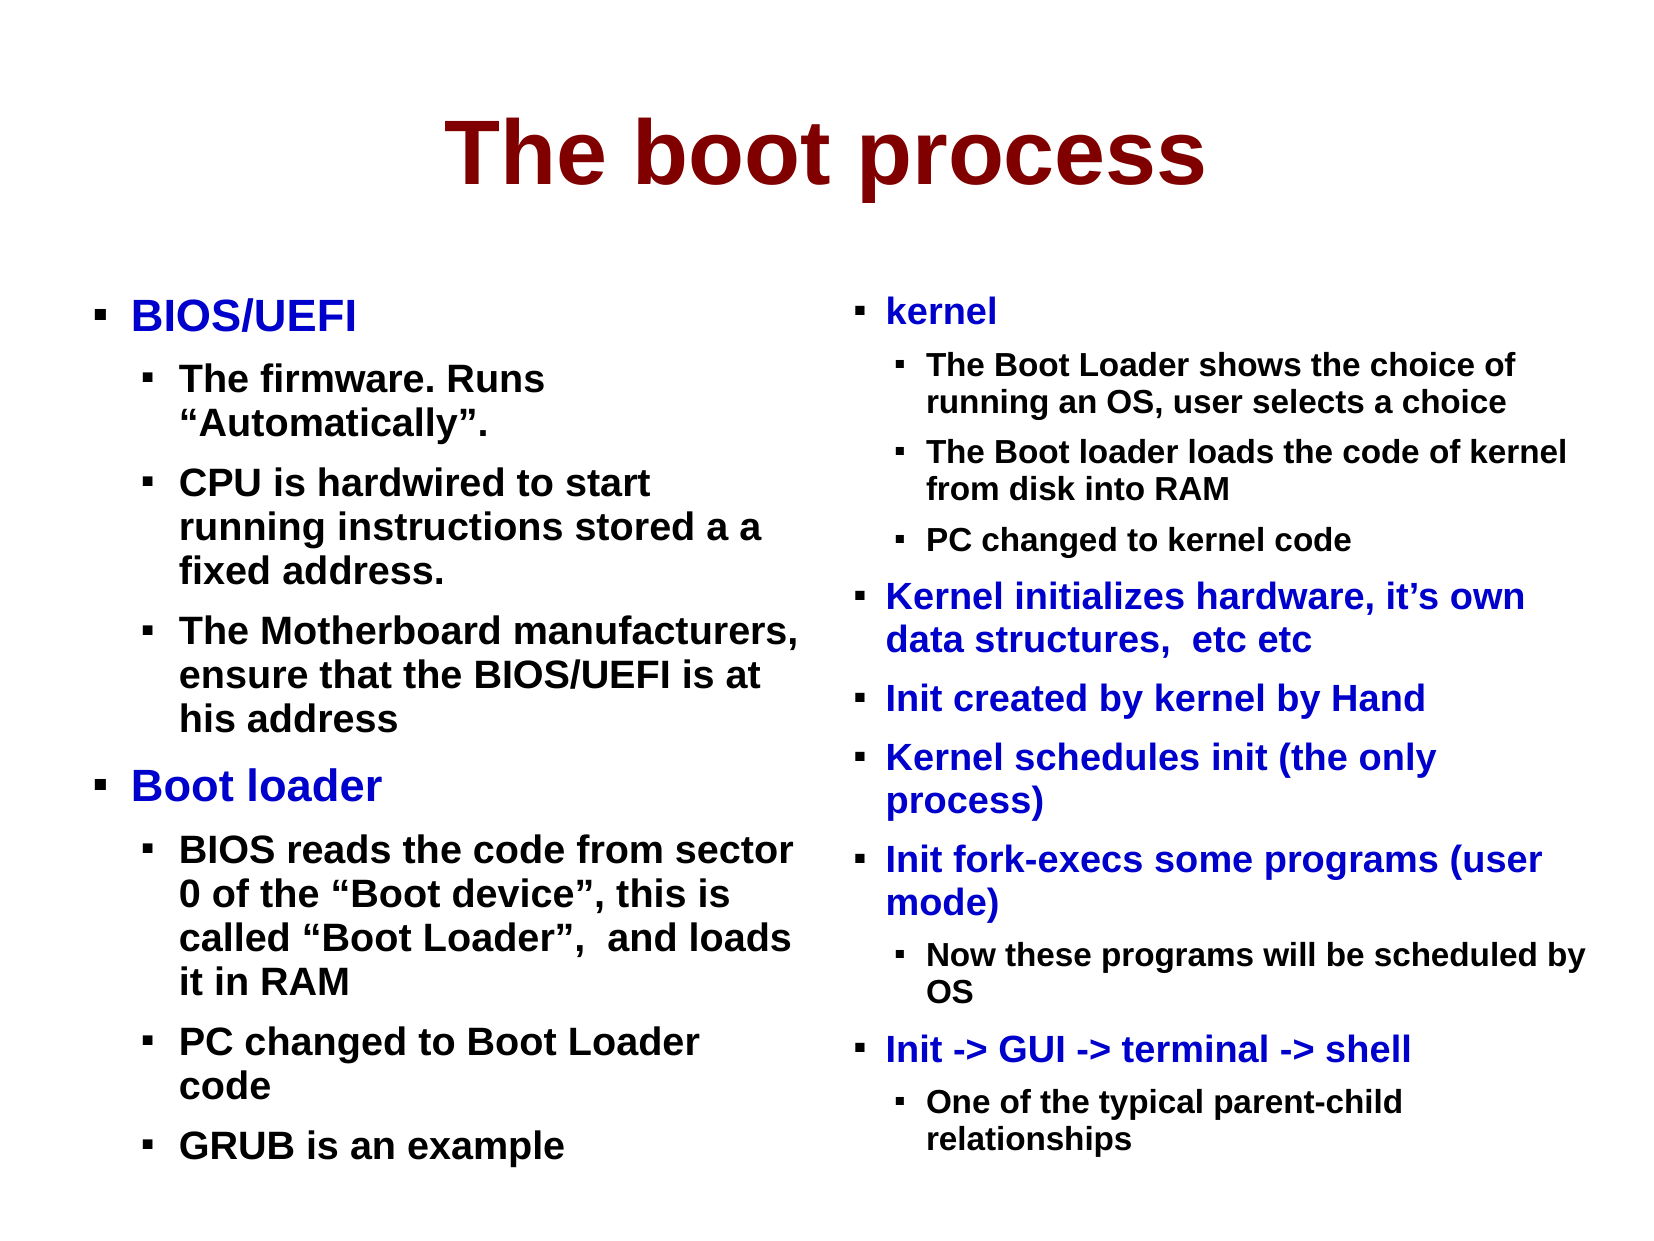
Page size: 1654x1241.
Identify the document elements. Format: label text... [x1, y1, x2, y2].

list BIOS/UEFI The firmware. Runs “Automatically”. CPU is hardwired to start running instructions stored a a fixed address. The Motherboard manufacturers, ensure that the BIOS/UEFI is at his address Boot loader BIOS reads the code from sector 0 of the “Boot device”, this is called “Boot Loader”, and loads it in RAM PC changed to Boot Loader code GRUB is an example [82, 290, 804, 1182]
list kernel The Boot Loader shows the choice of running an OS, user selects a choice The Boot loader loads the code of kernel from disk into RAM PC changed to kernel code Kernel initializes hardware, it’s own data structures, etc etc Init created by kernel by Hand Kernel schedules init (the only process) Init fork-execs some programs (user mode) Now these programs will be scheduled by OS Init -> GUI -> terminal -> shell One of the typical parent-child relationships [845, 290, 1595, 1170]
title The boot process [82, 49, 1571, 257]
